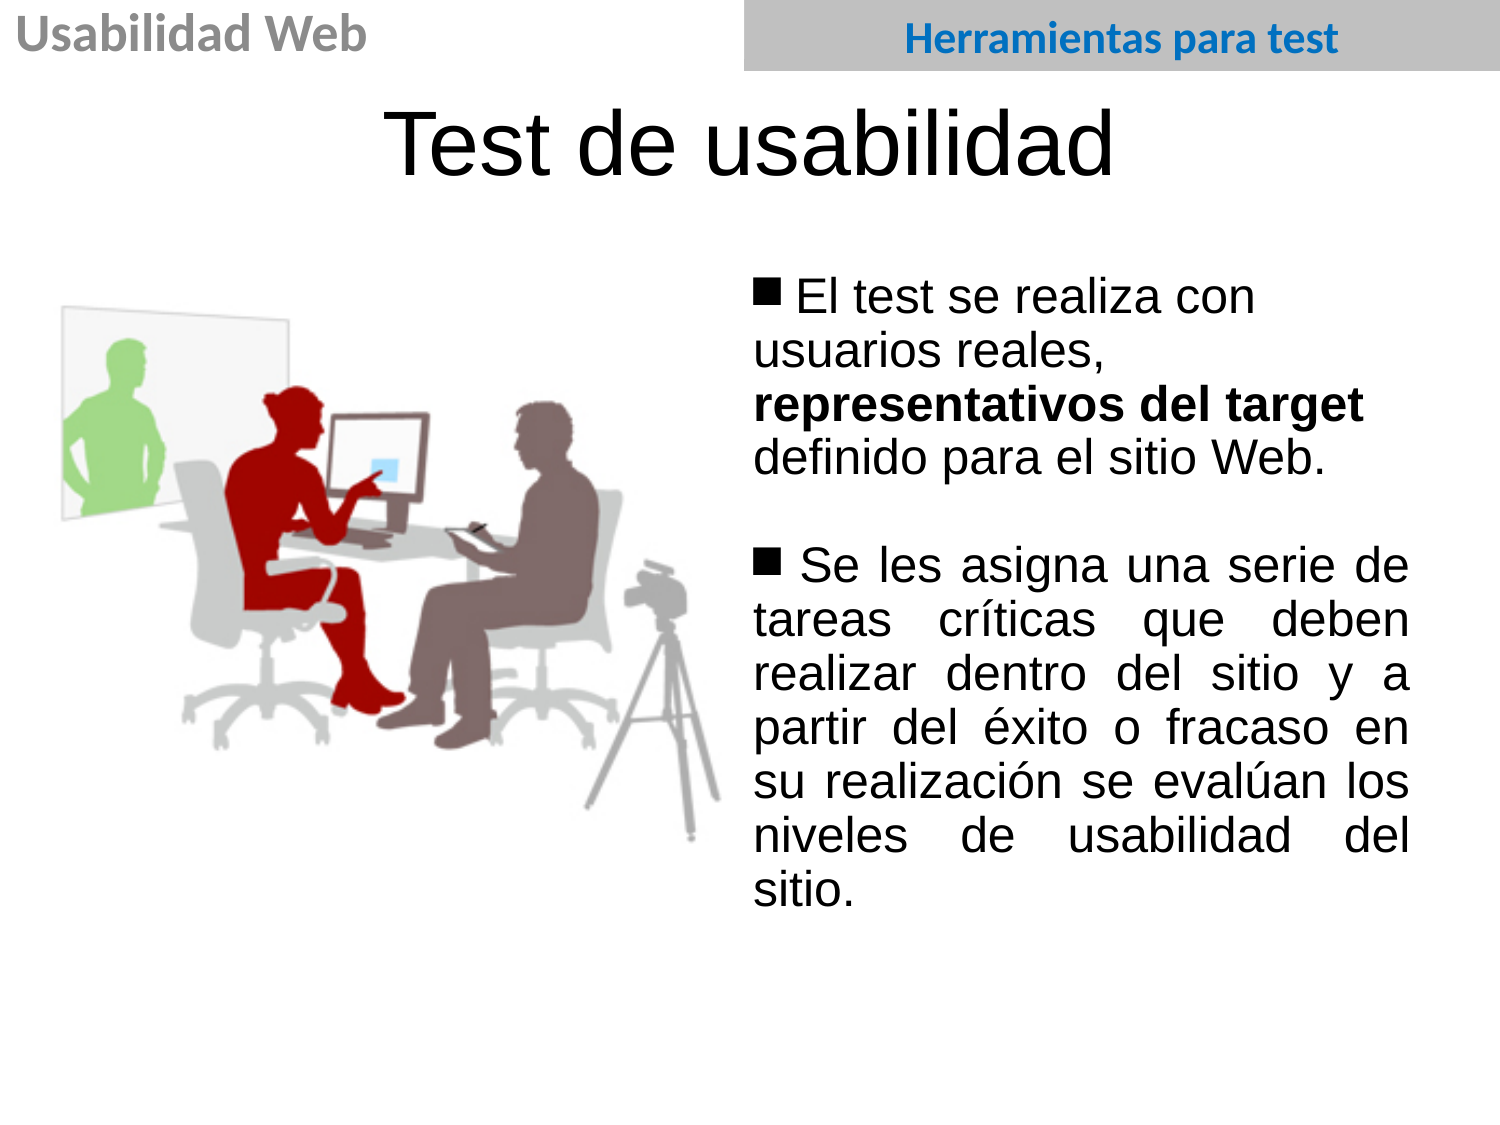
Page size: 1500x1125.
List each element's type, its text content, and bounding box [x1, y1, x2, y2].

text_box El test se realiza con usuarios reales, representativos del target definido para el sitio Web. Se les asigna una serie de tareas críticas que deben realizar dentro del sitio y a partir del éxito o fracaso en su realización se evalúan los niveles de usabilidad del sitio. [738, 262, 1425, 1005]
text_box Test de usabilidad [75, 60, 1425, 233]
title Usabilidad Web [0, 0, 745, 60]
title Herramientas para test [744, 0, 1500, 71]
picture [53, 302, 752, 846]
